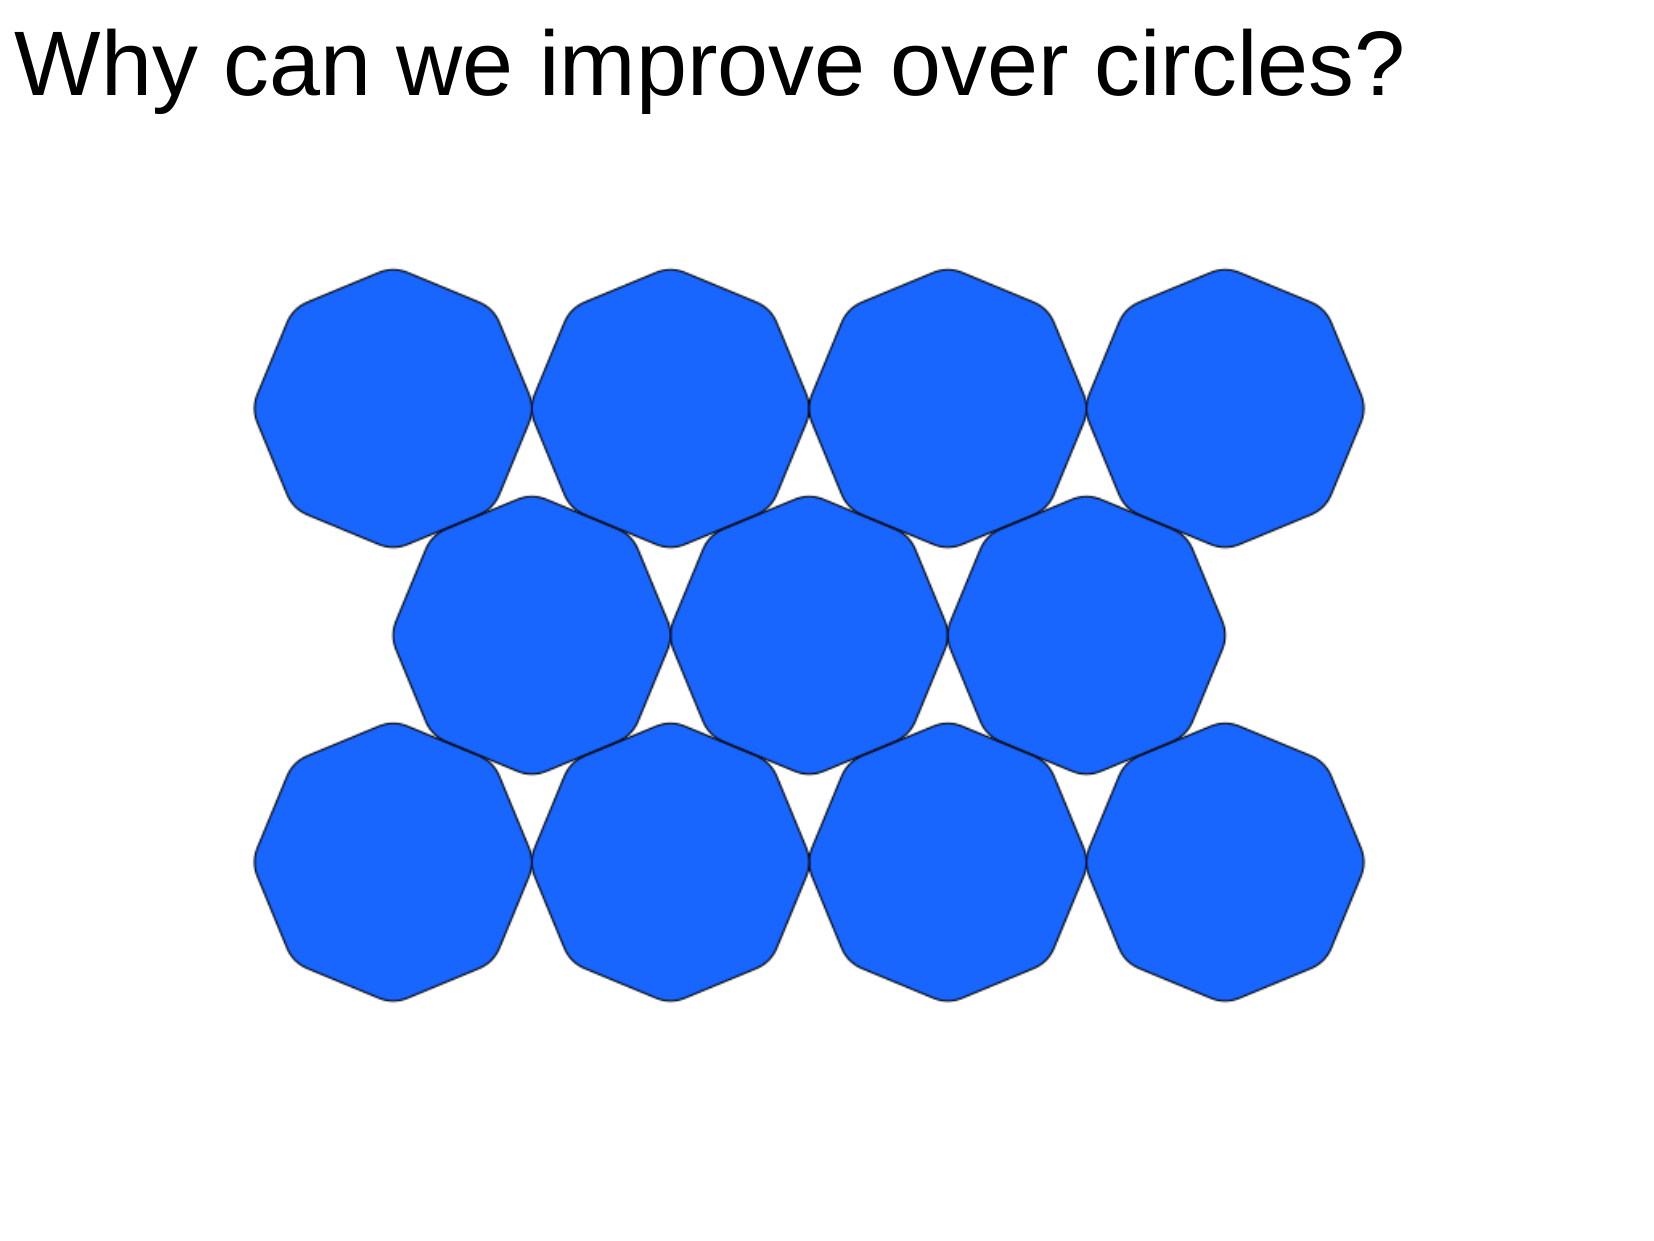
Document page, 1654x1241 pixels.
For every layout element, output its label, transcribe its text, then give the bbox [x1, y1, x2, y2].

picture [231, 243, 1388, 1025]
text_box Why can we improve over circles? [0, 5, 1654, 123]
